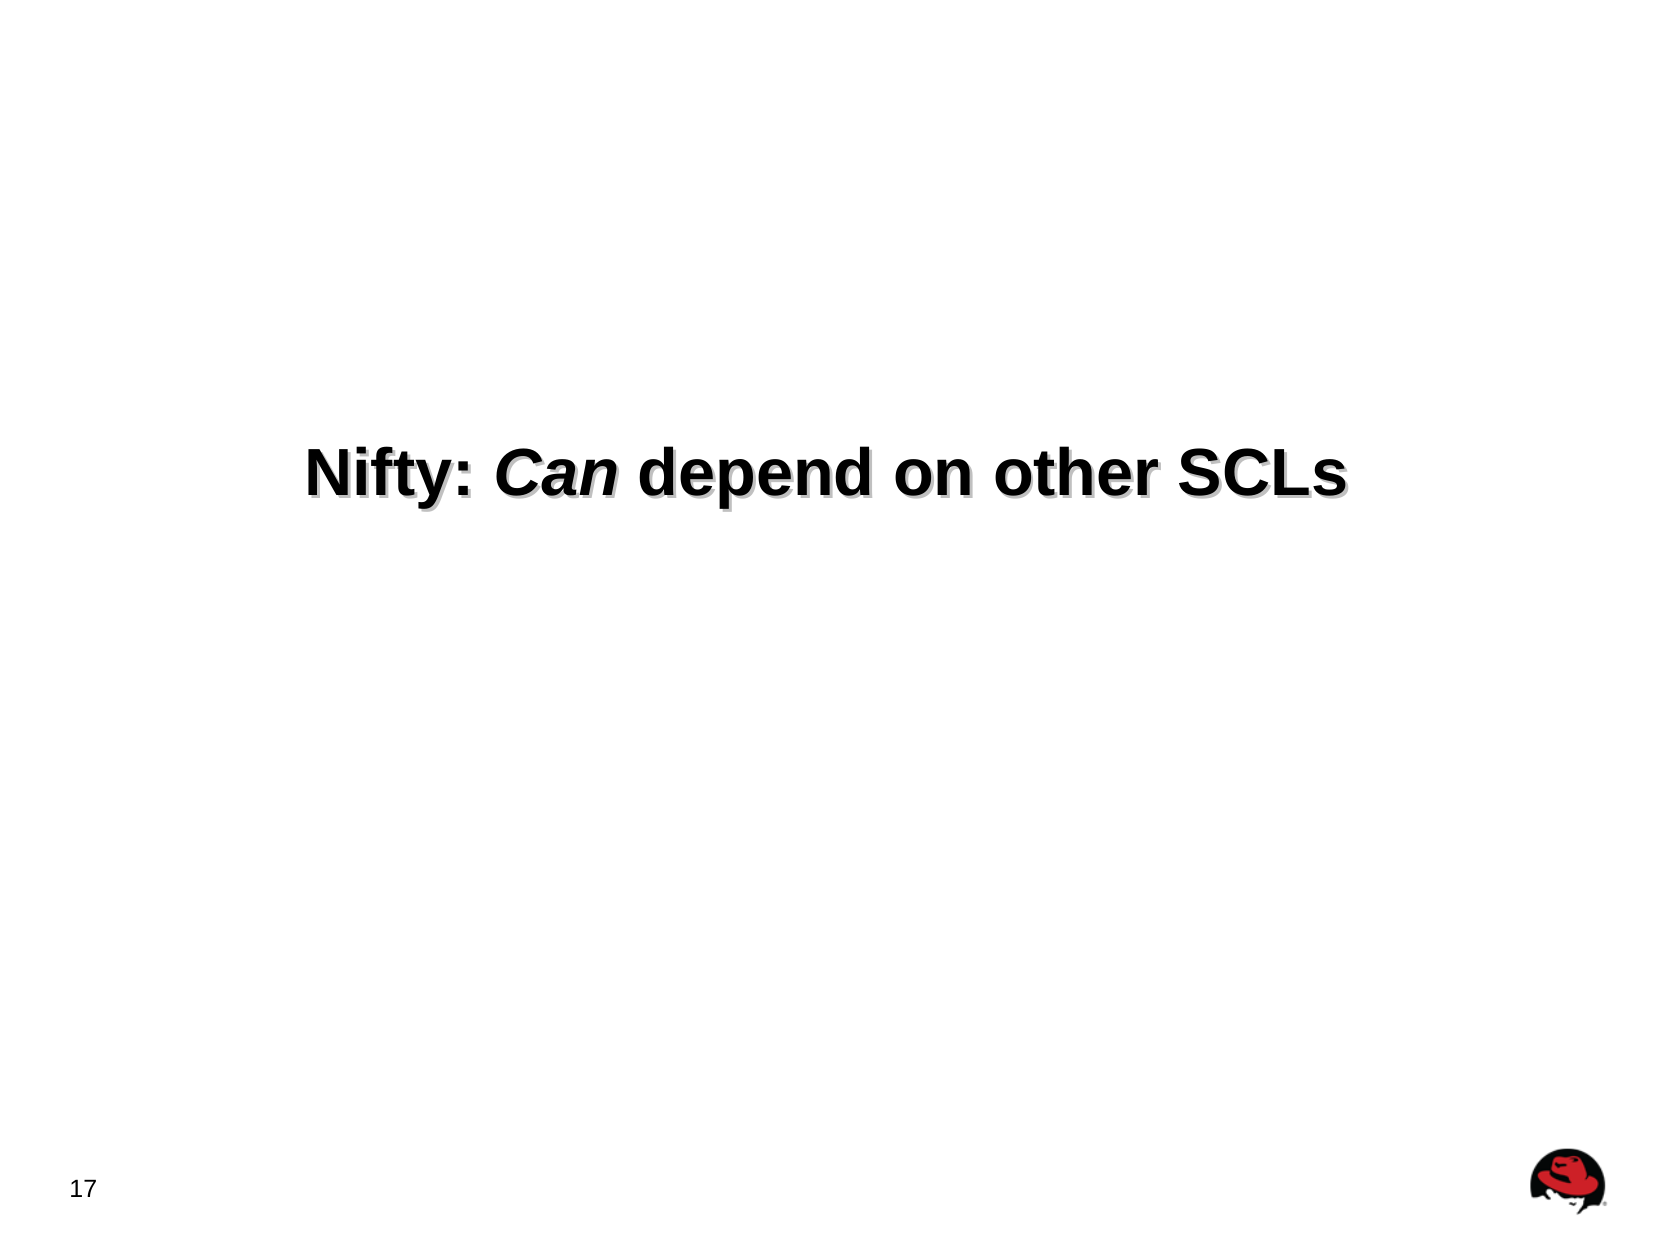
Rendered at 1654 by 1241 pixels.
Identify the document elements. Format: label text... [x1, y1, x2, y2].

subtitle Nifty: Can depend on other SCLs [82, 37, 1571, 1039]
picture [1529, 1146, 1613, 1224]
